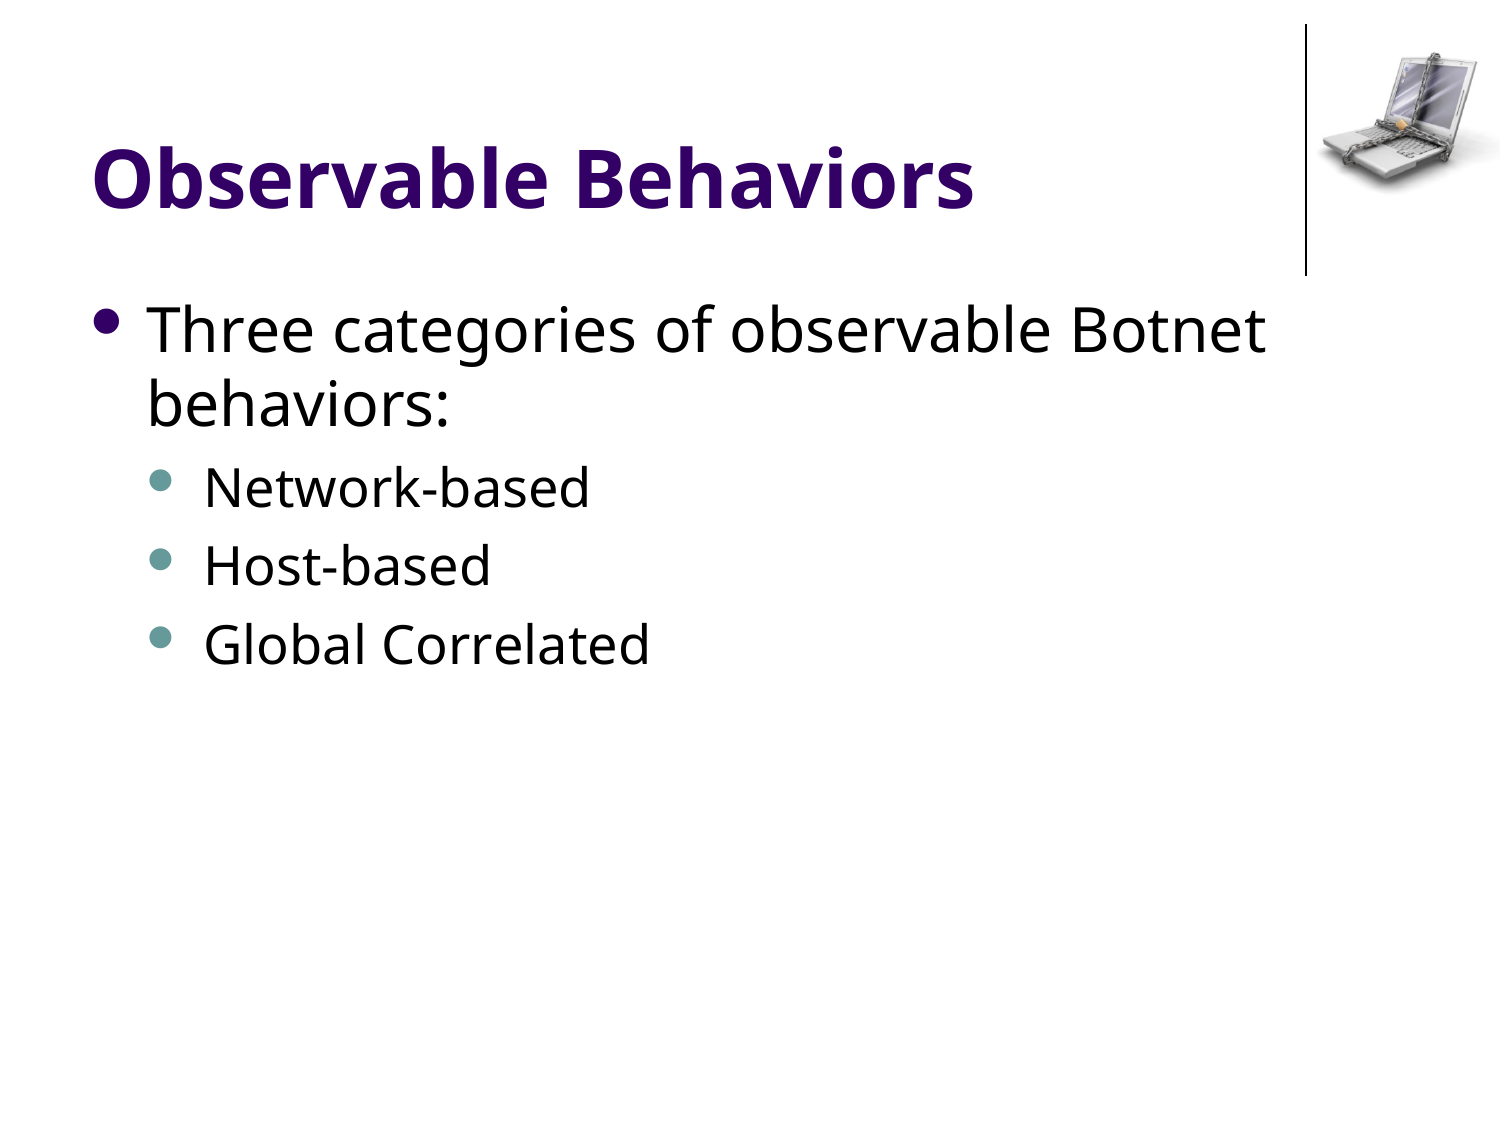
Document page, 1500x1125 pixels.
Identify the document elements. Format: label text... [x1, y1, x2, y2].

list Three categories of observable Botnet behaviors: Network-based Host-based Global Correlated [75, 282, 1426, 1006]
title Observable Behaviors [74, 20, 1313, 233]
picture [1313, 41, 1500, 200]
